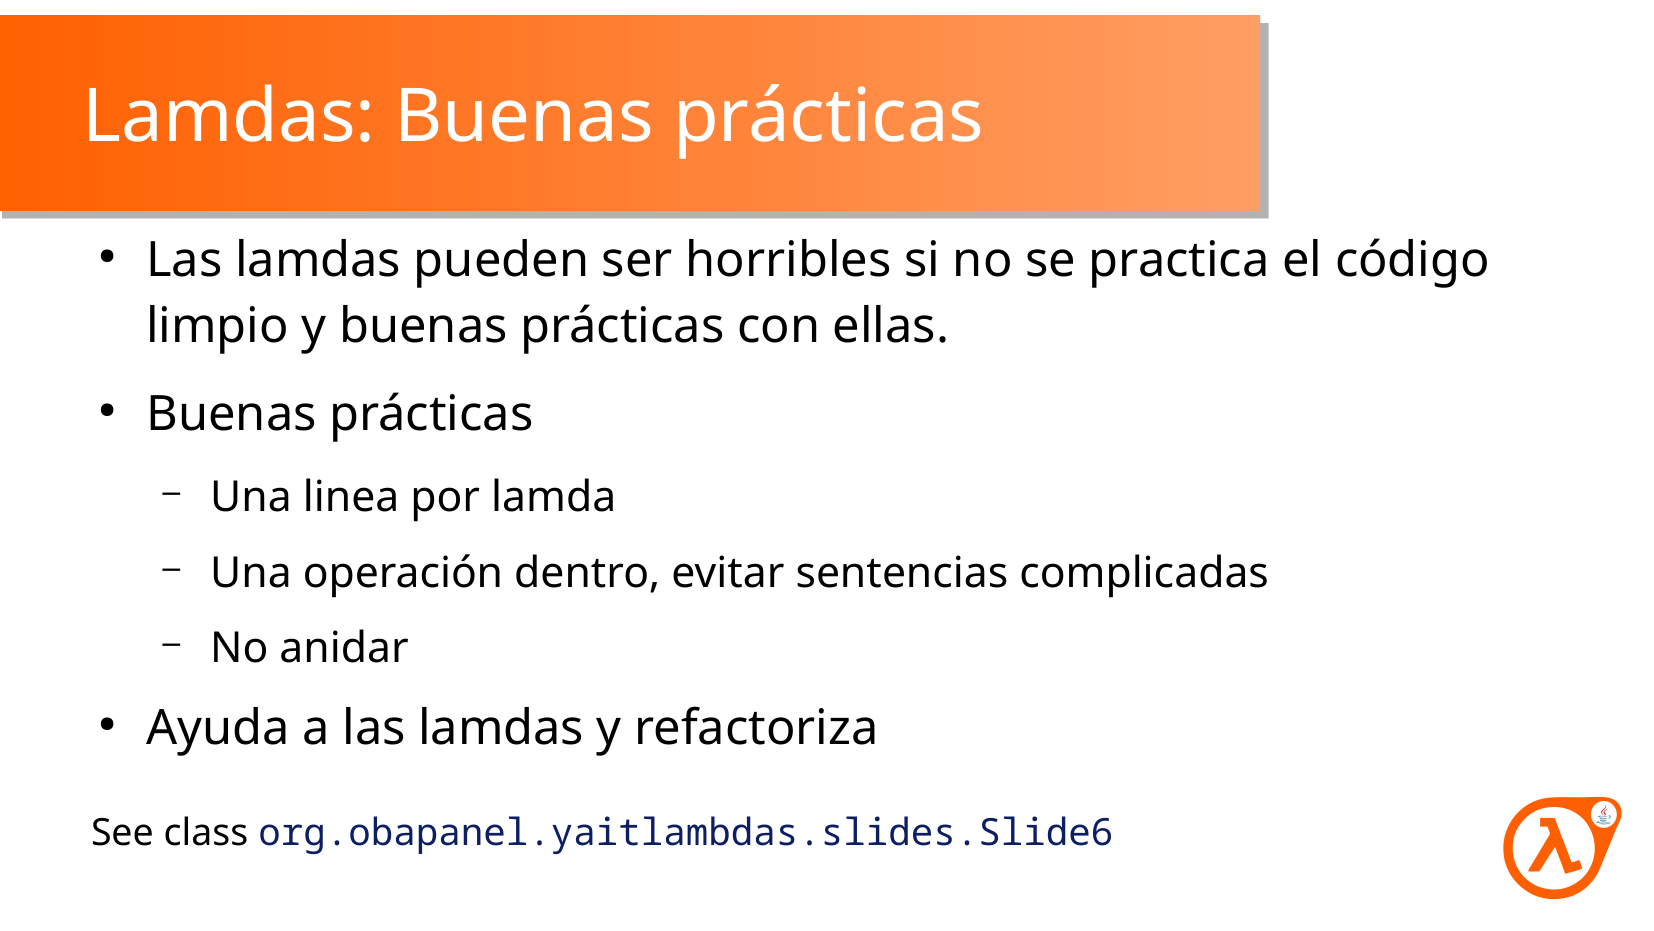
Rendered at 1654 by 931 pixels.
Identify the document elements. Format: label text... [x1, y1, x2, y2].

title Lamdas: Buenas prácticas [82, 35, 1235, 189]
picture [1500, 794, 1625, 903]
list Las lamdas pueden ser horribles si no se practica el código limpio y buenas prácticas con ellas. Buenas prácticas Una linea por lamda Una operación dentro, evitar sentencias complicadas No anidar Ayuda a las lamdas y refactoriza [82, 224, 1571, 764]
text_box See class org.obapanel.yaitlambdas.slides.Slide6 [76, 798, 1111, 856]
